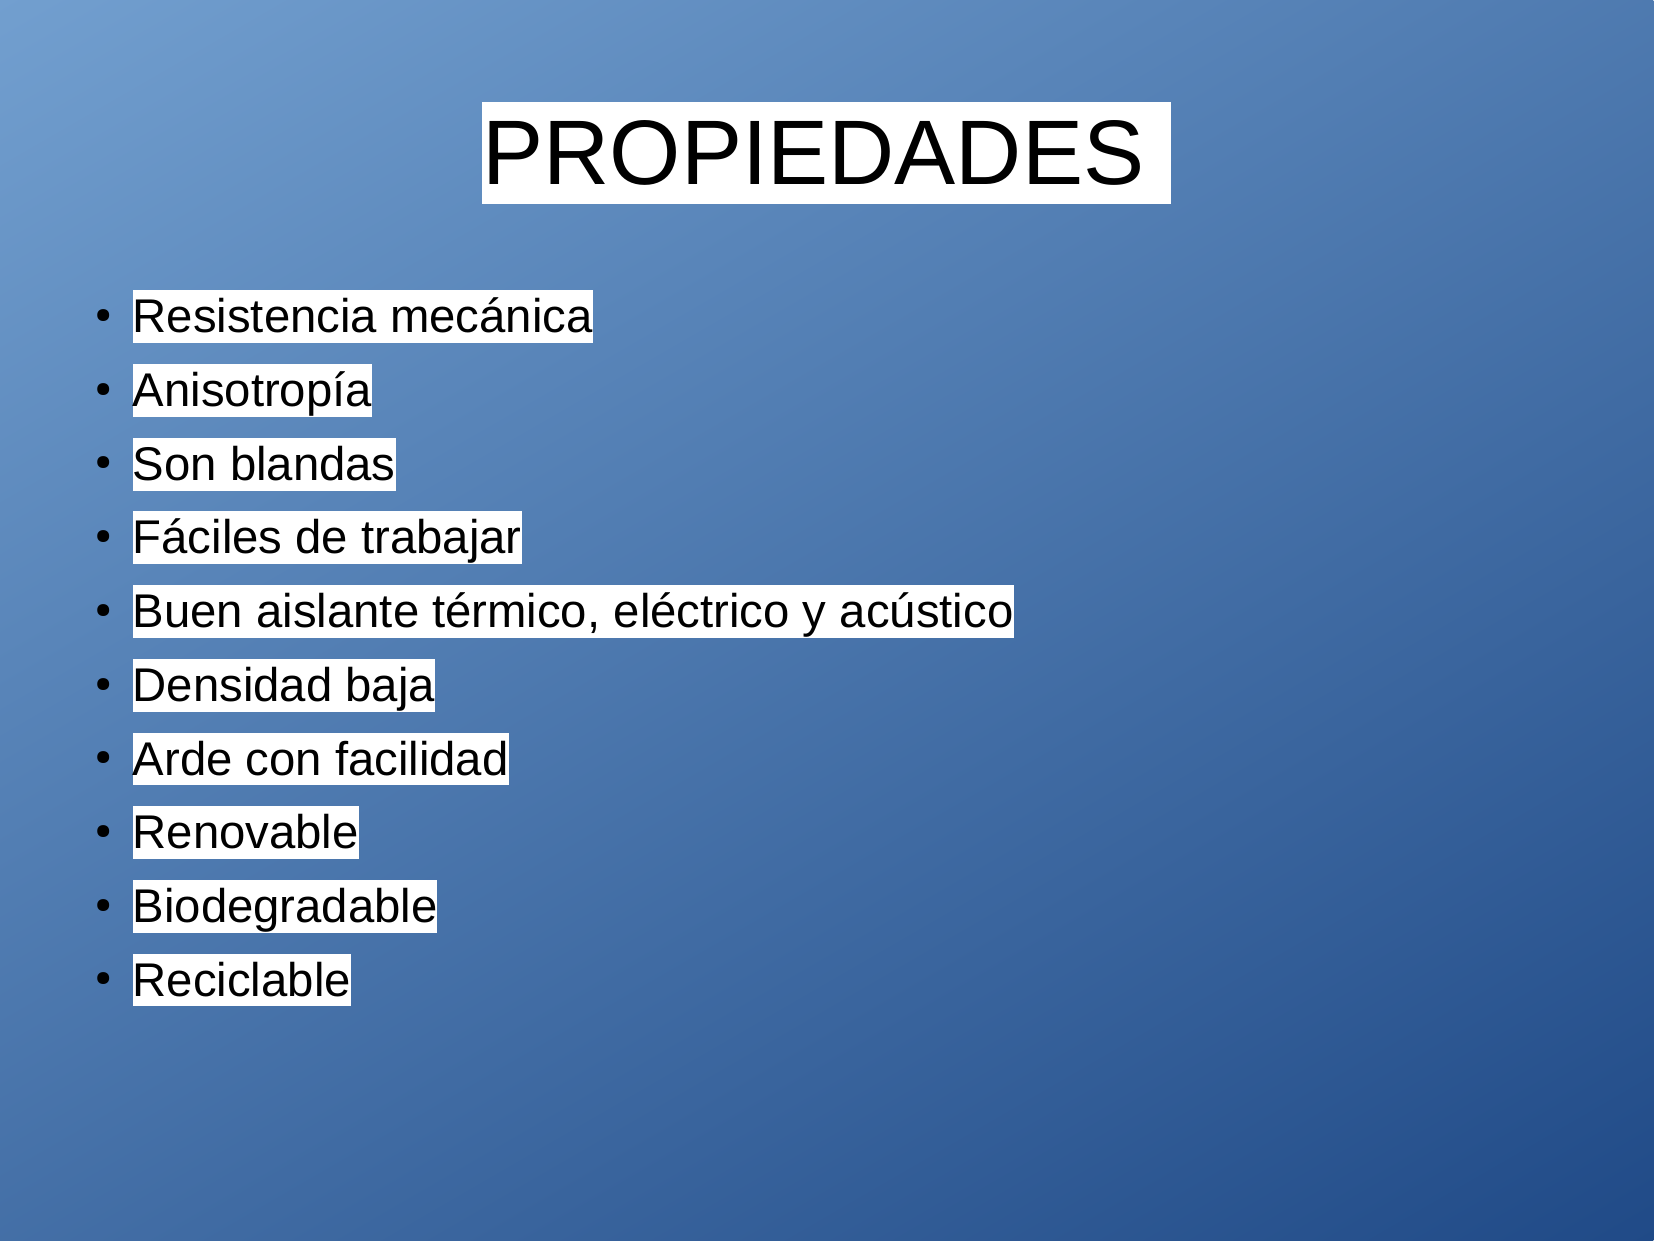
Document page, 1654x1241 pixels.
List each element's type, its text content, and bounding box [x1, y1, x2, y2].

title PROPIEDADES [82, 49, 1571, 257]
list Resistencia mecánica Anisotropía Son blandas Fáciles de trabajar Buen aislante térmico, eléctrico y acústico Densidad baja Arde con facilidad Renovable Biodegradable Reciclable [82, 290, 1571, 1010]
